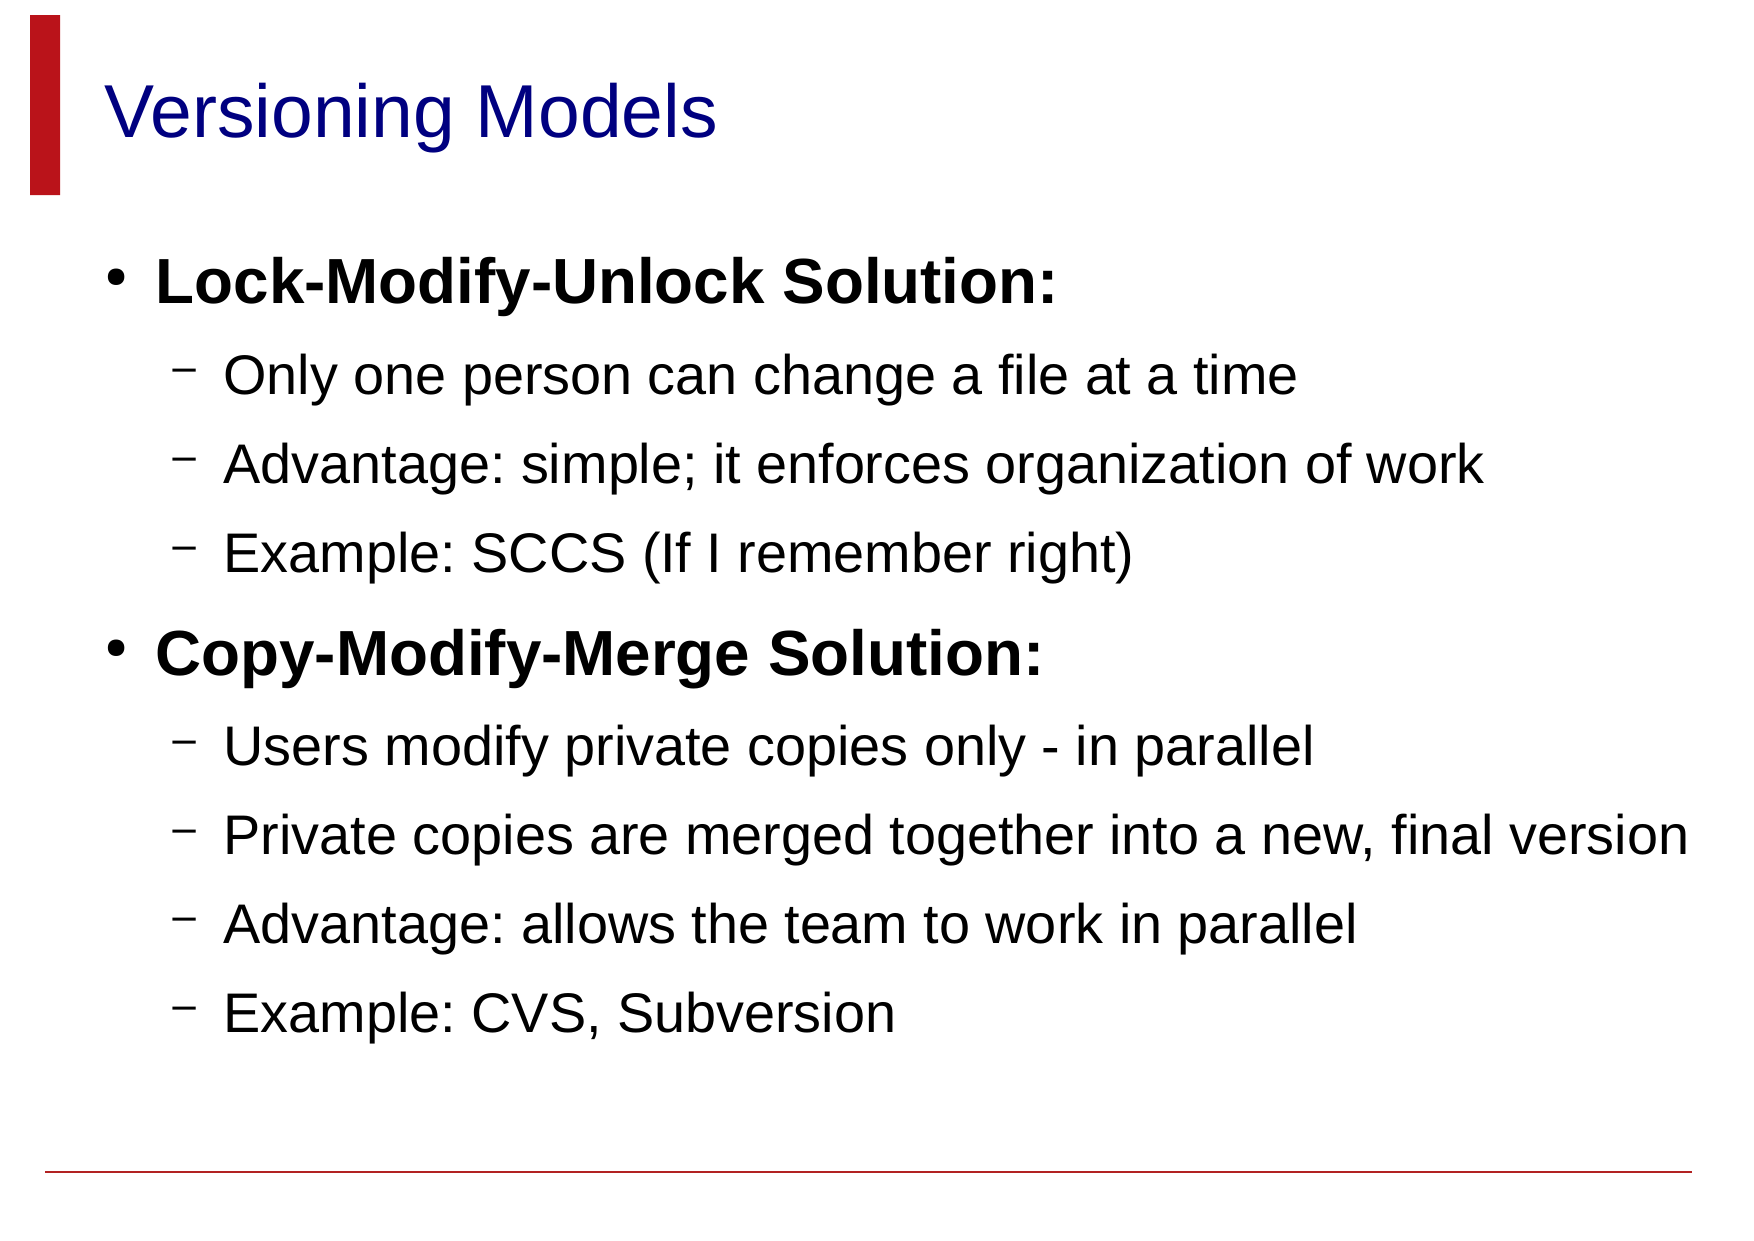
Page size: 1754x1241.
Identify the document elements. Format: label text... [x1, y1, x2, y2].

title Versioning Models [90, 19, 1726, 196]
list Lock-Modify-Unlock Solution: Only one person can change a file at a time Advantage: simple; it enforces organization of work Example: SCCS (If I remember right) Copy-Modify-Merge Solution: Users modify private copies only - in parallel Private copies are merged together into a new, final version Advantage: allows the team to work in parallel Example: CVS, Subversion [87, 240, 1696, 1081]
